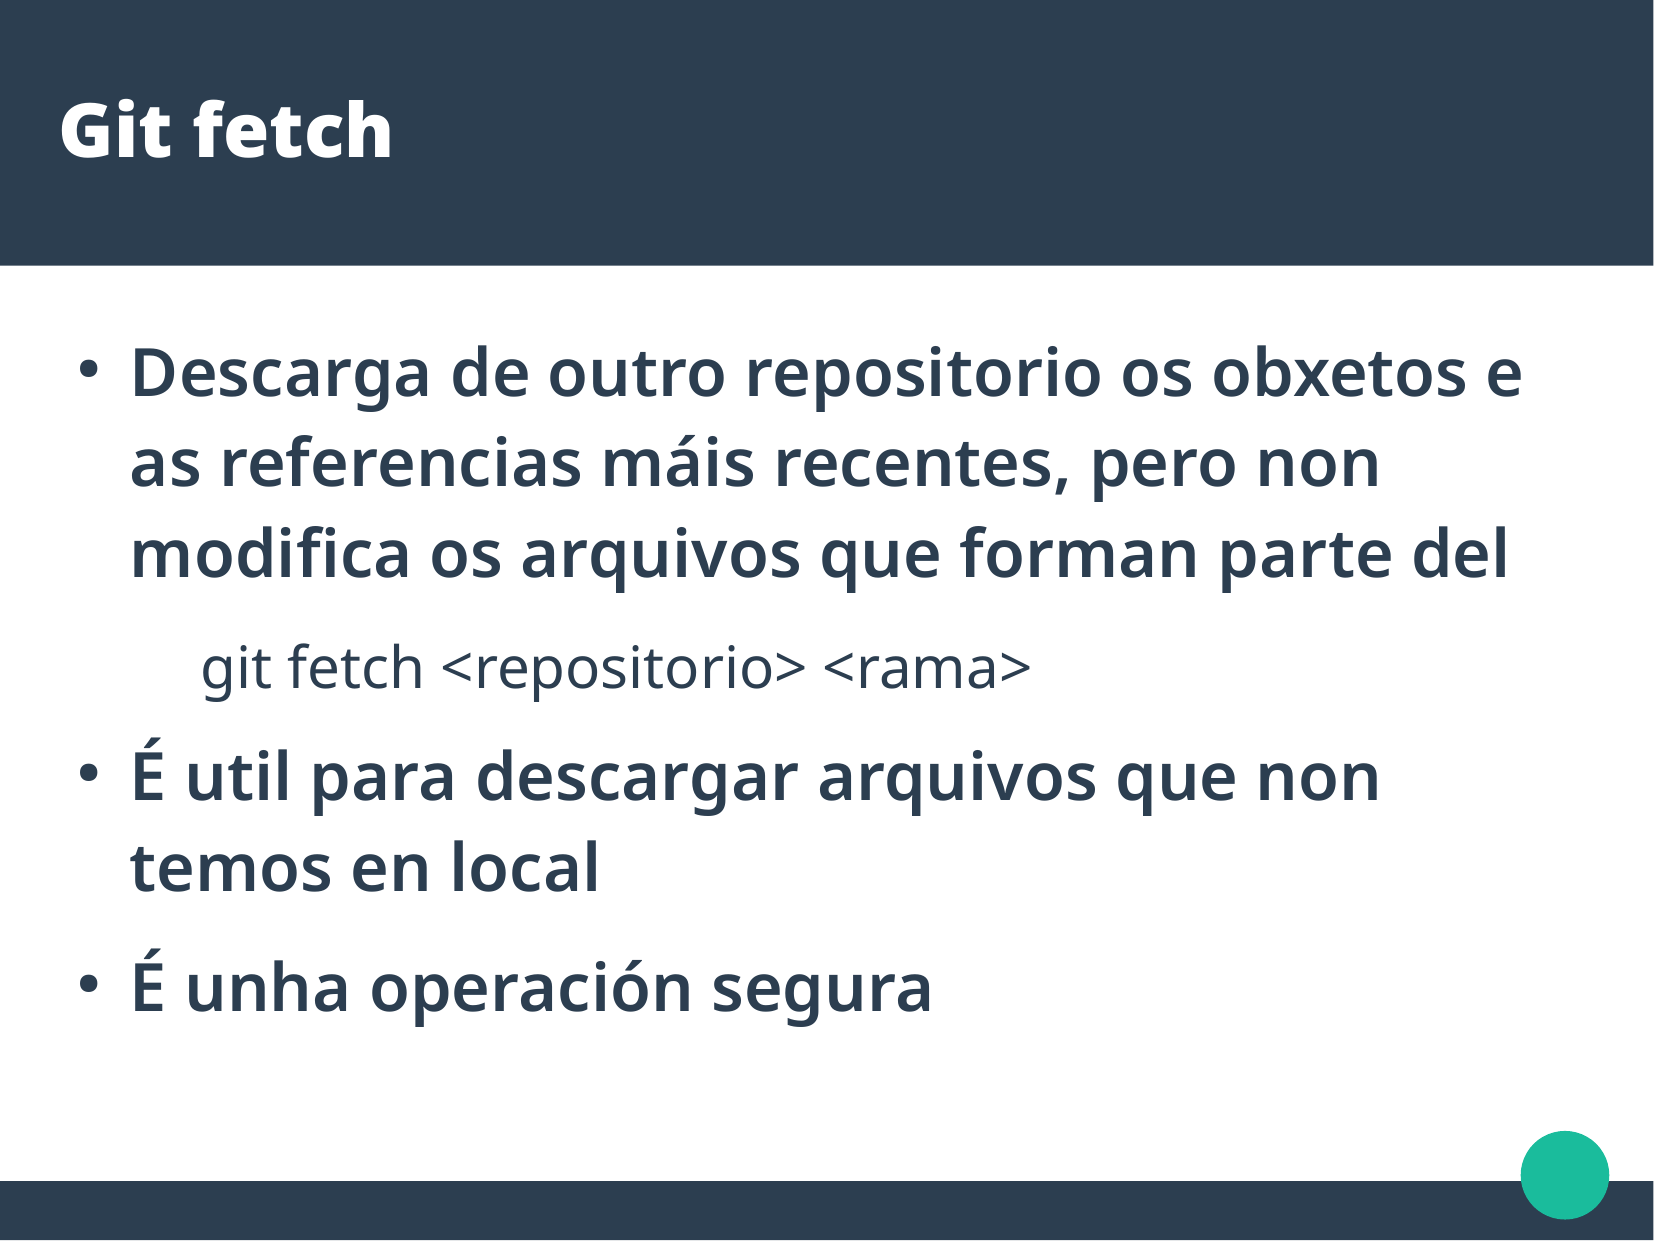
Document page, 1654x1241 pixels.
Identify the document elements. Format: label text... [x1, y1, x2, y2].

title Git fetch [59, 49, 1595, 207]
list Descarga de outro repositorio os obxetos e as referencias máis recentes, pero non modifica os arquivos que forman parte del git fetch <repositorio> <rama> É util para descargar arquivos que non temos en local É unha operación segura [59, 324, 1595, 1152]
